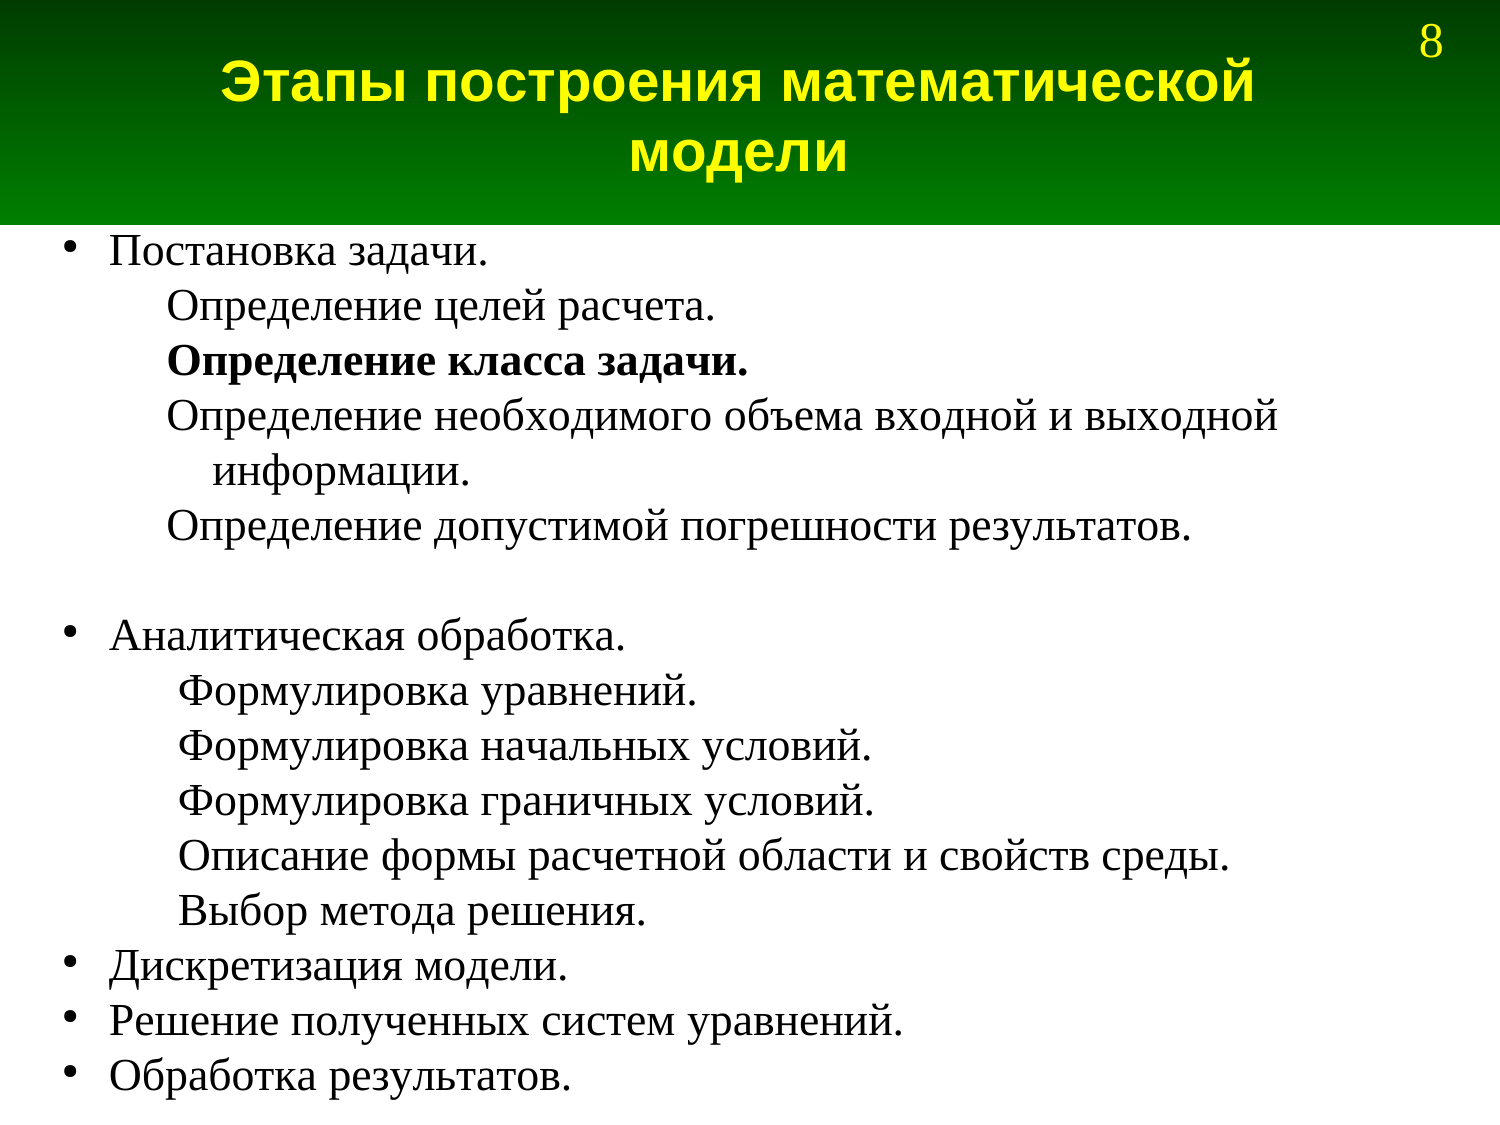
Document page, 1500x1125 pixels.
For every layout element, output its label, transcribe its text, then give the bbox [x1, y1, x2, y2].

title Этапы построения математической модели [88, 18, 1389, 207]
text_box Постановка задачи. Определение целей расчета. Определение класса задачи. Определение необходимого объема входной и выходной информации. Определение допустимой погрешности результатов. Аналитическая обработка. Формулировка уравнений. Формулировка начальных условий. Формулировка граничных условий. Описание формы расчетной области и свойств среды. Выбор метода решения. Дискретизация модели. Решение полученных систем уравнений. Обработка результатов. [47, 212, 1477, 1125]
